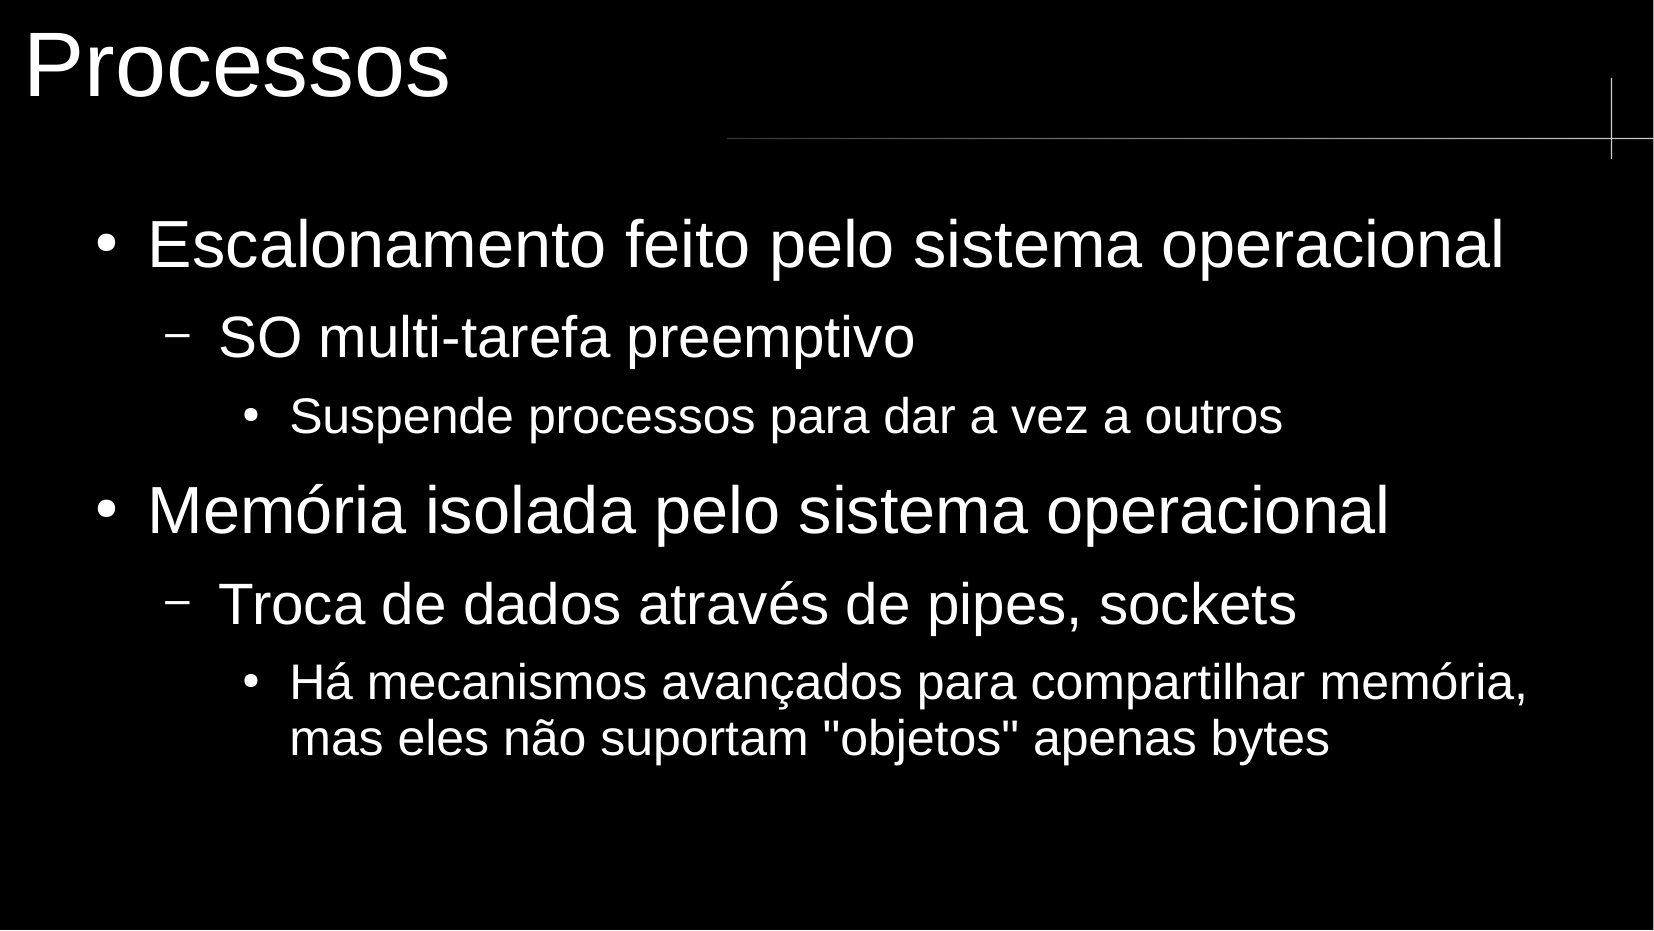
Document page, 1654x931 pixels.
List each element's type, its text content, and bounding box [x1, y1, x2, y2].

list Escalonamento feito pelo sistema operacional SO multi-tarefa preemptivo Suspende processos para dar a vez a outros Memória isolada pelo sistema operacional Troca de dados através de pipes, sockets Há mecanismos avançados para compartilhar memória, mas eles não suportam "objetos" apenas bytes [76, 206, 1565, 857]
title Processos [23, 11, 1589, 119]
